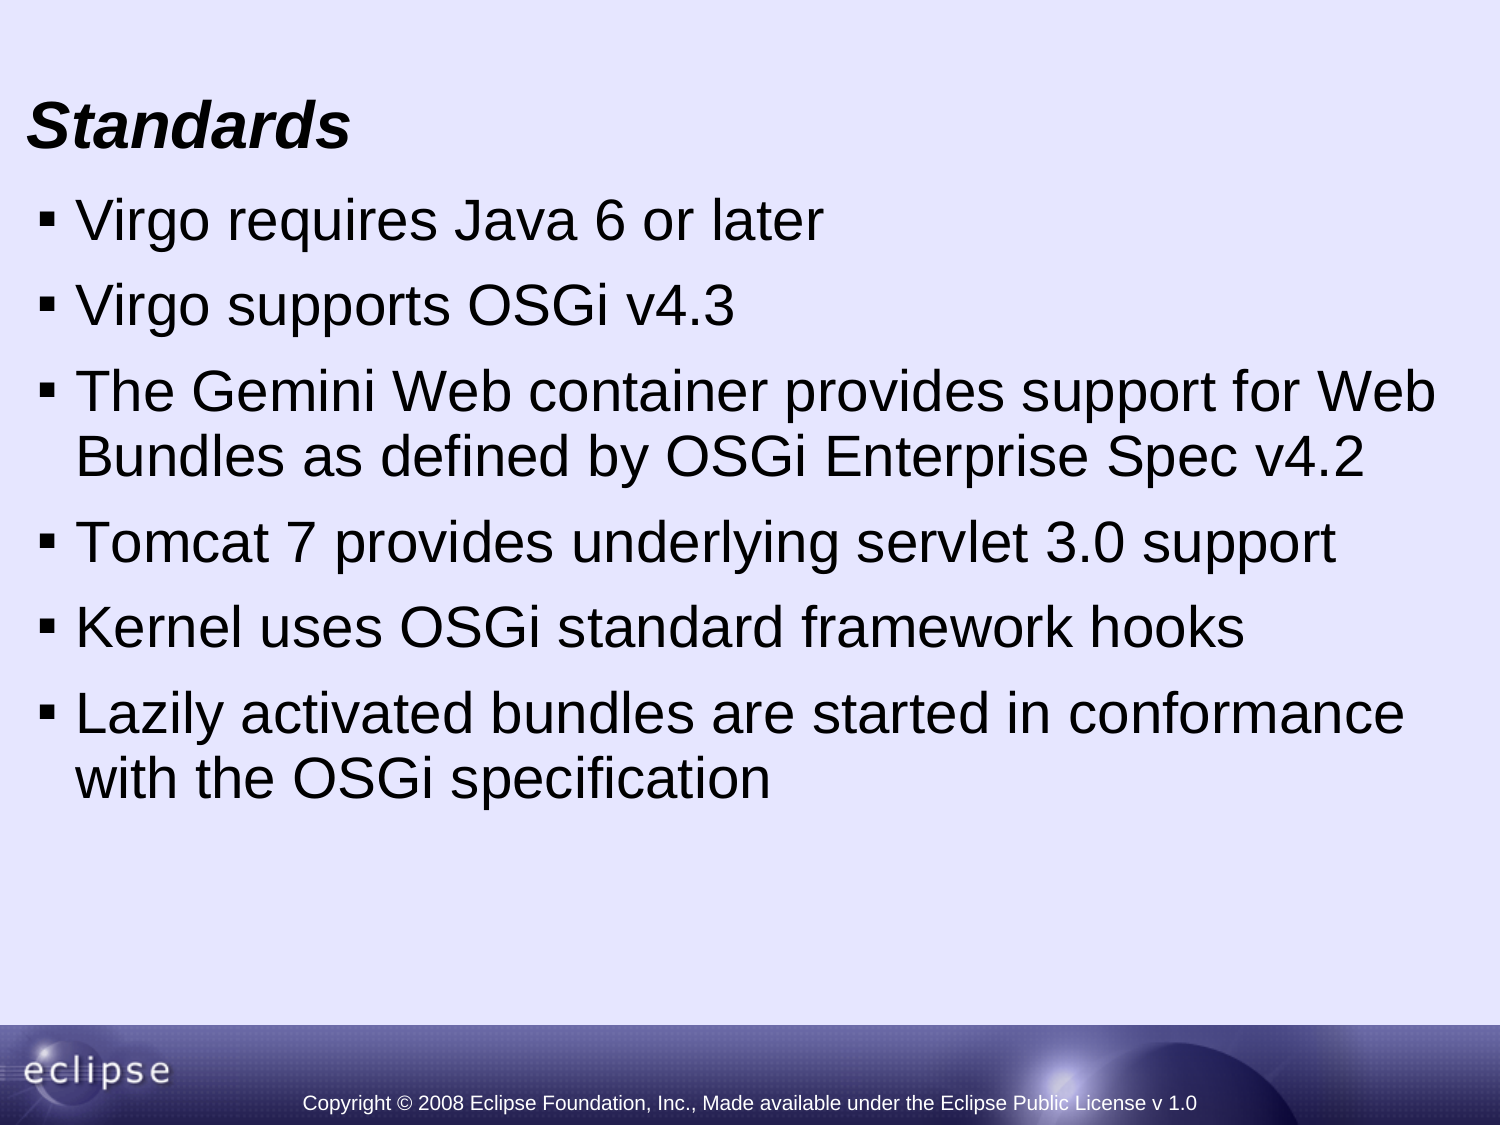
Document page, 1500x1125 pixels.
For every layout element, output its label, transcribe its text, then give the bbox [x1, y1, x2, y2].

list Virgo requires Java 6 or later Virgo supports OSGi v4.3 The Gemini Web container provides support for Web Bundles as defined by OSGi Enterprise Spec v4.2 Tomcat 7 provides underlying servlet 3.0 support Kernel uses OSGi standard framework hooks Lazily activated bundles are started in conformance with the OSGi specification [37, 187, 1463, 1021]
title Standards [26, 84, 1474, 172]
picture [0, 1025, 1500, 1125]
